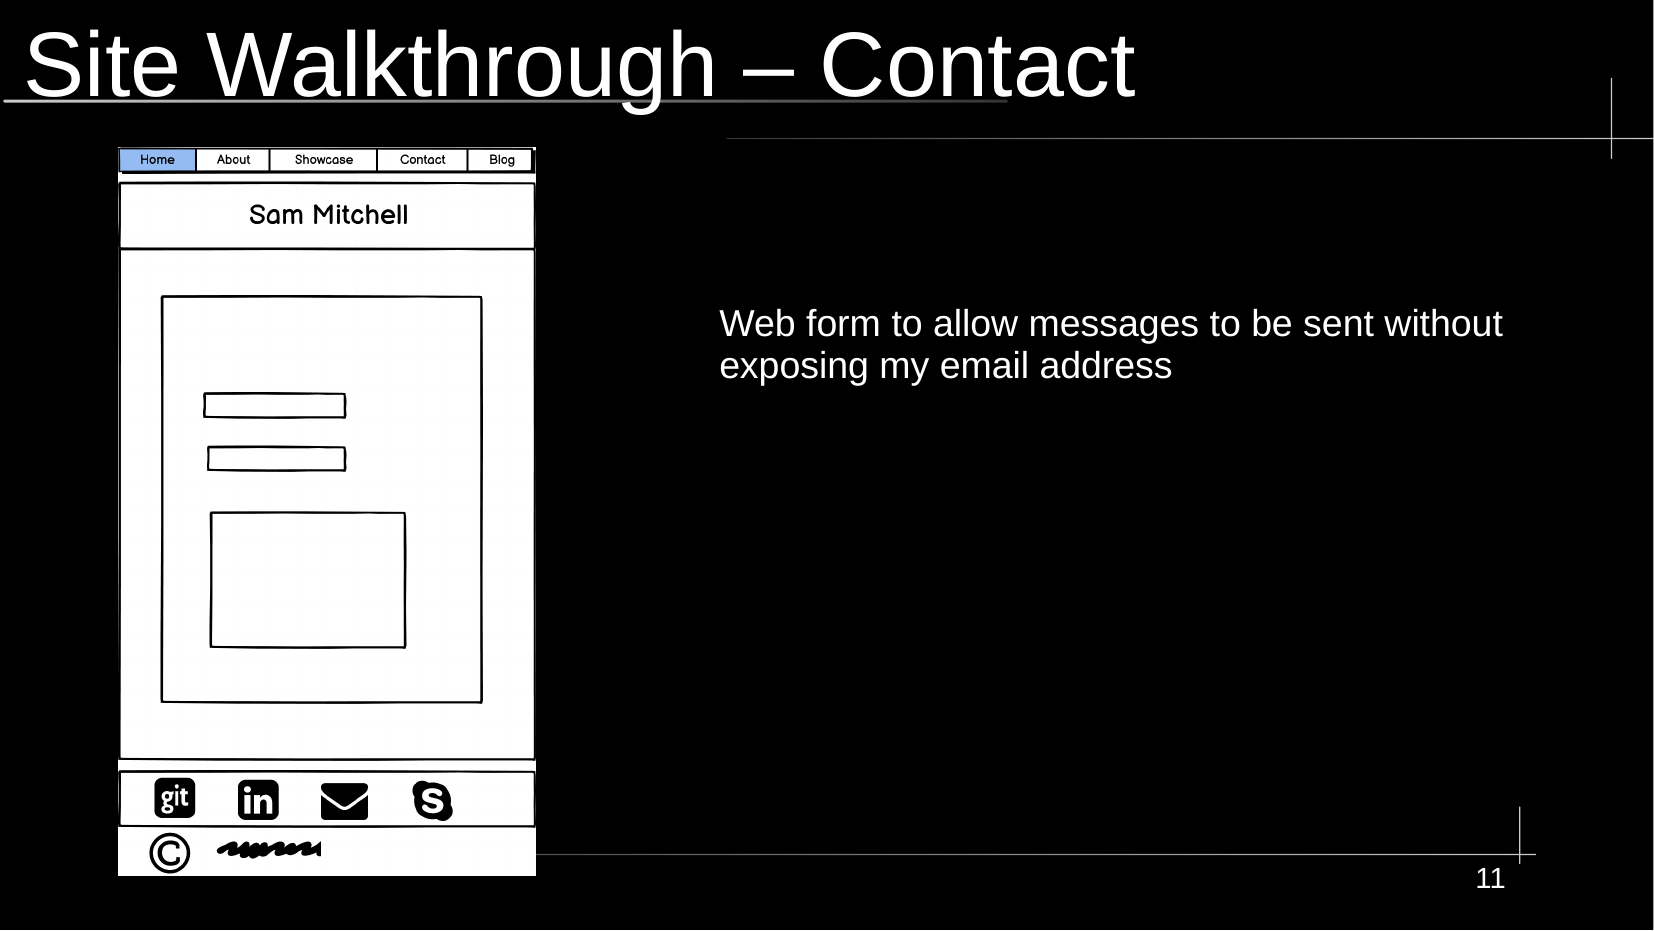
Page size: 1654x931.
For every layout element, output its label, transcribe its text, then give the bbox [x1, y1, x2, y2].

title Site Walkthrough – Contact [23, 11, 1589, 119]
text_box Web form to allow messages to be sent without exposing my email address [704, 295, 1519, 395]
picture [118, 147, 536, 876]
